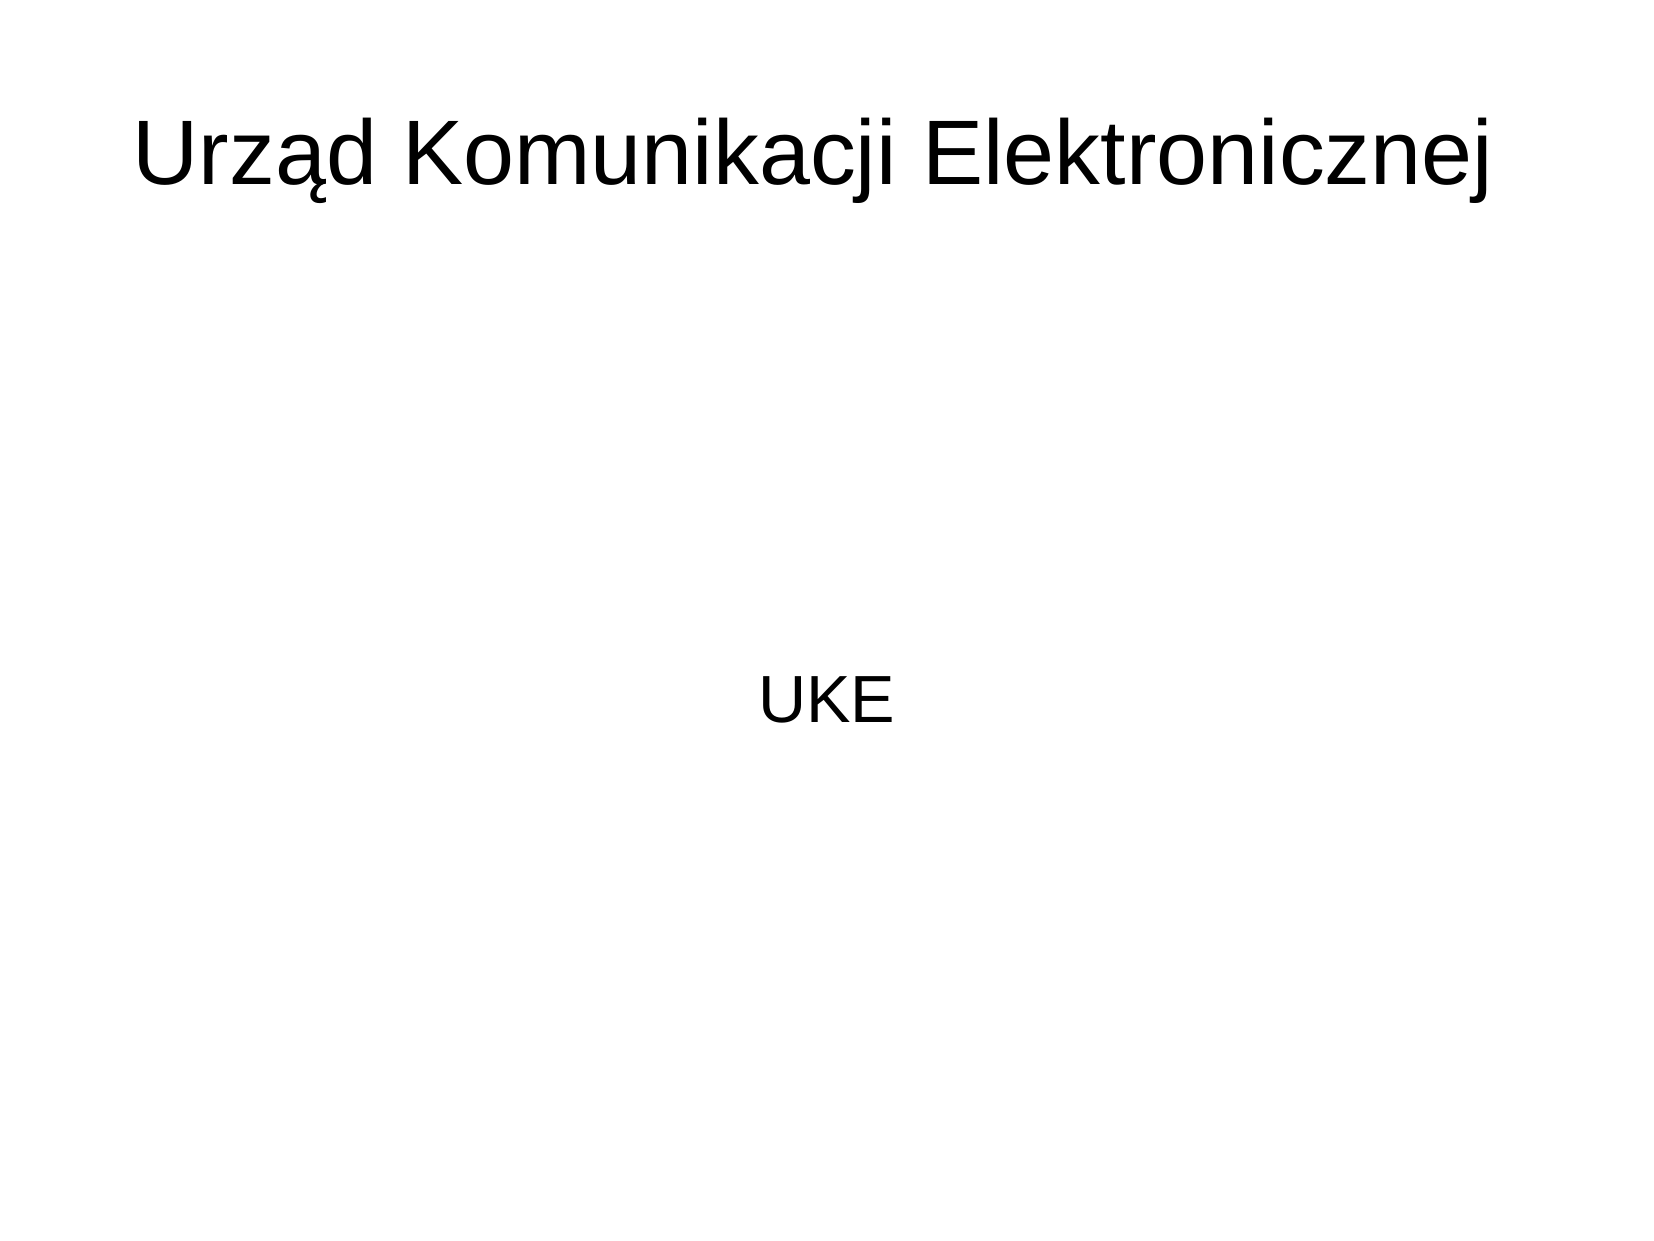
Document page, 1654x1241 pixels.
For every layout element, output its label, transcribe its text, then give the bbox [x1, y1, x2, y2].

title Urząd Komunikacji Elektronicznej [82, 49, 1571, 257]
subtitle UKE [82, 290, 1571, 1109]
